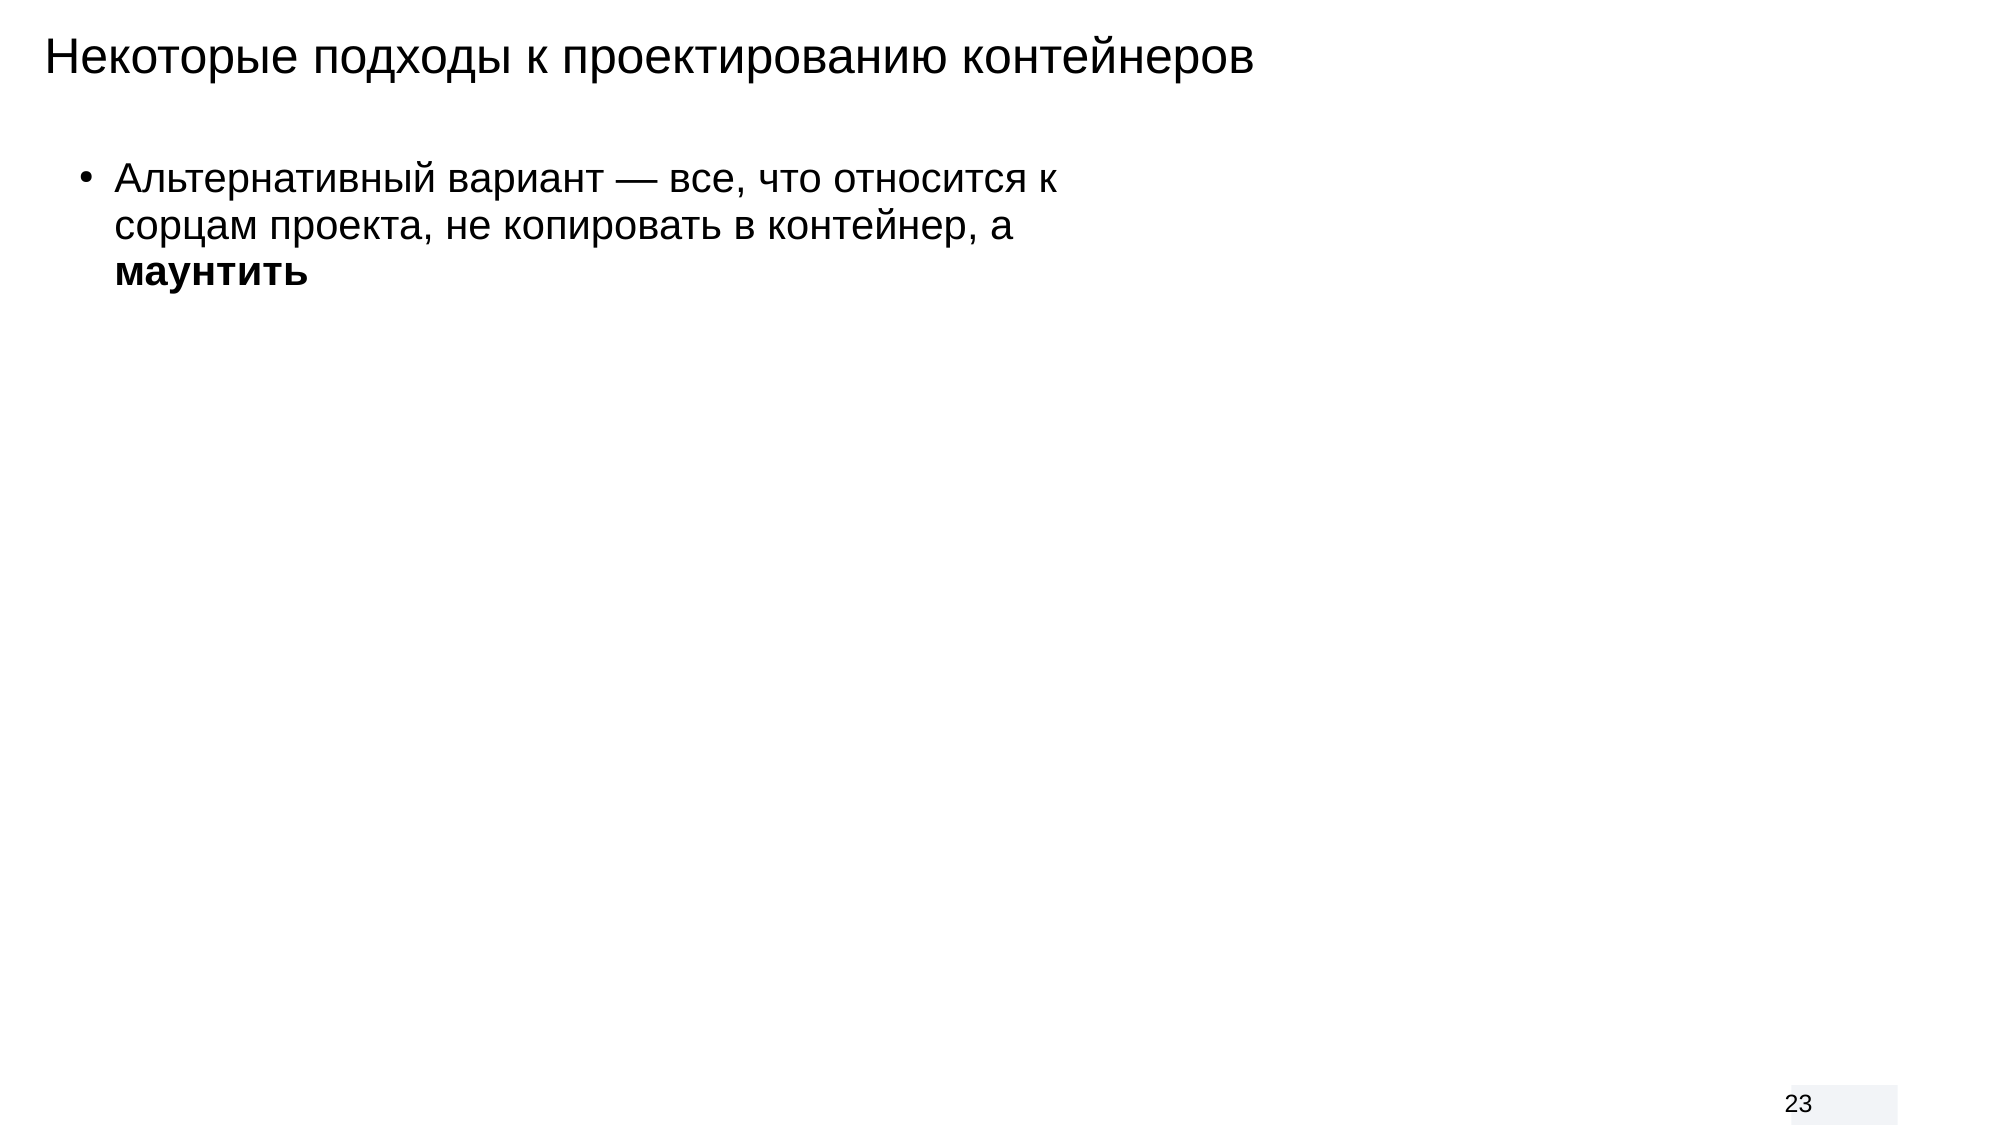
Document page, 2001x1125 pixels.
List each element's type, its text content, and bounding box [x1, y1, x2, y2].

text_box Альтернативный вариант — все, что относится к сорцам проекта, не копировать в контейнер, а маунтить [64, 147, 1211, 395]
text_box <number> [1769, 1082, 1914, 1125]
text_box Некоторые подходы к проектированию контейнеров [29, 21, 1595, 92]
